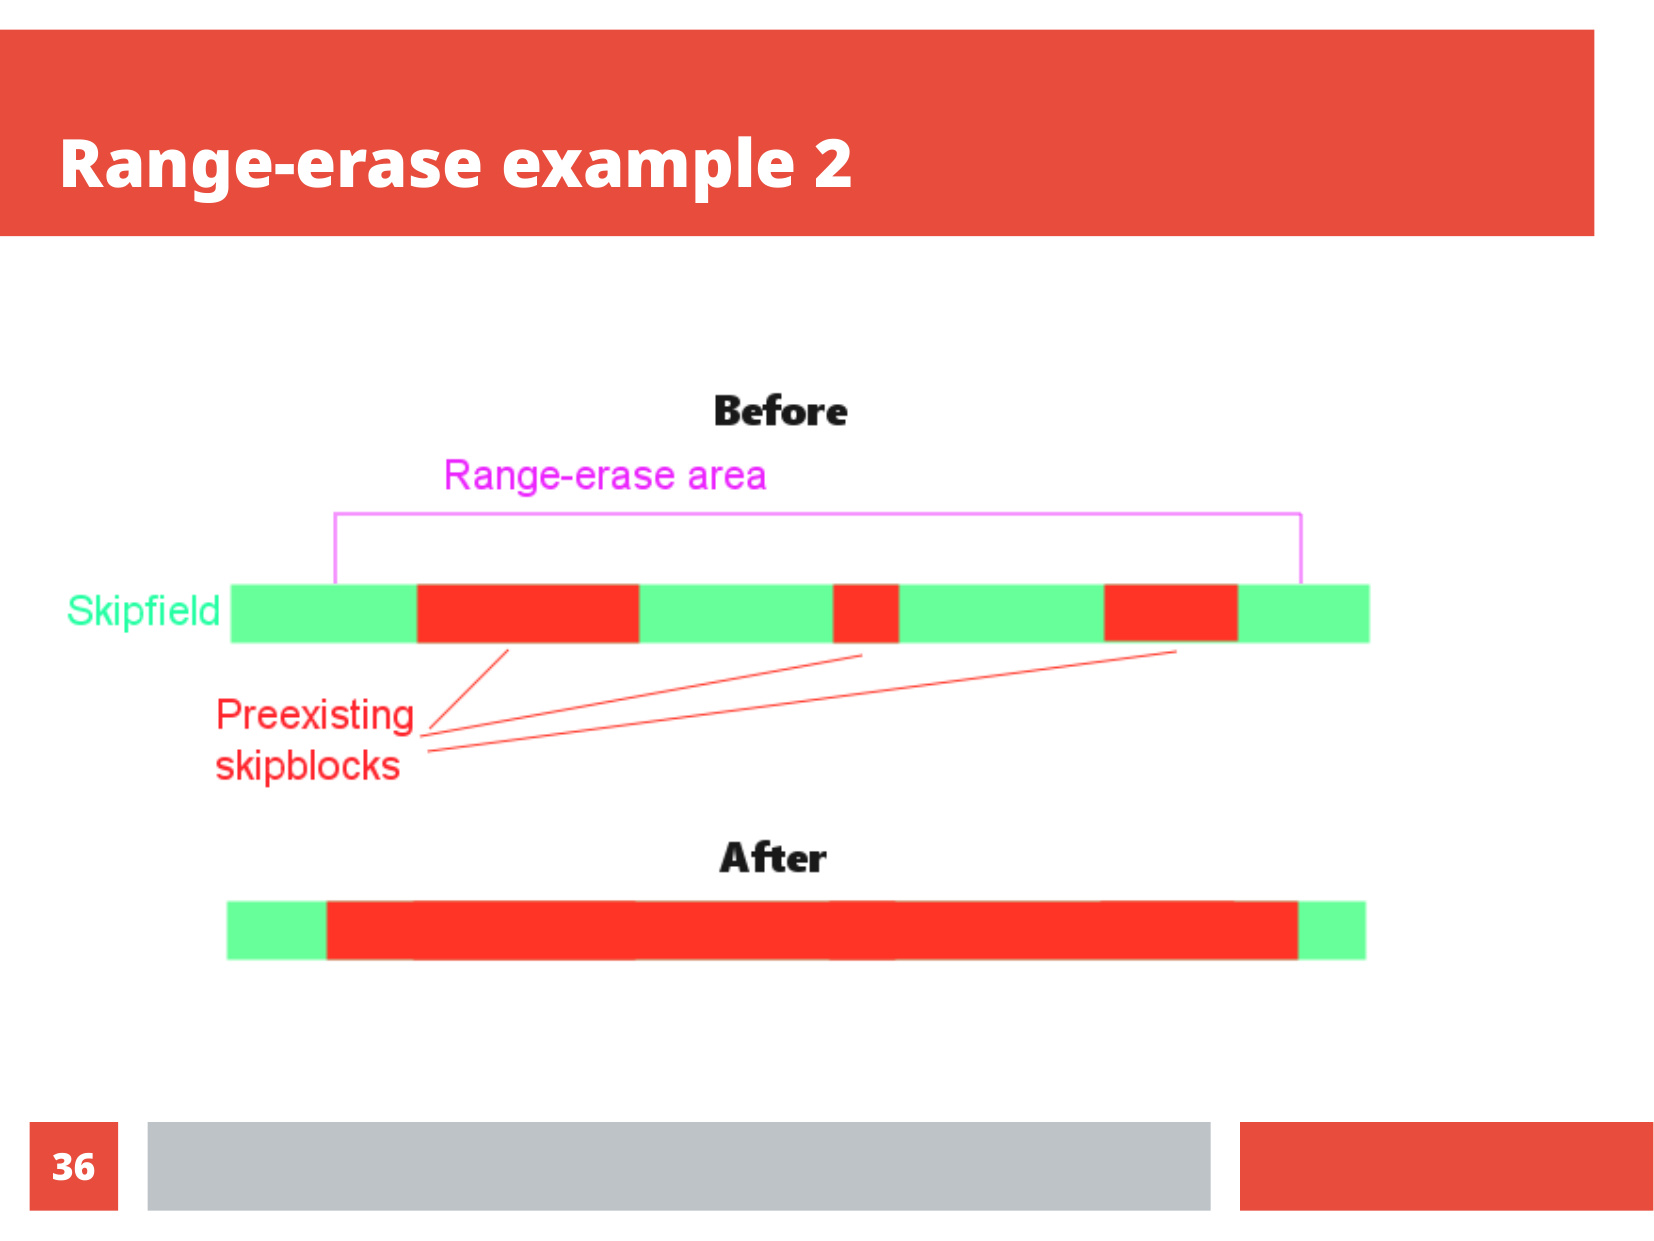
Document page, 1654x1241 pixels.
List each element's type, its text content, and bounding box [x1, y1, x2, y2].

title Range-erase example 2 [59, 59, 1595, 207]
picture [59, 371, 1565, 1046]
